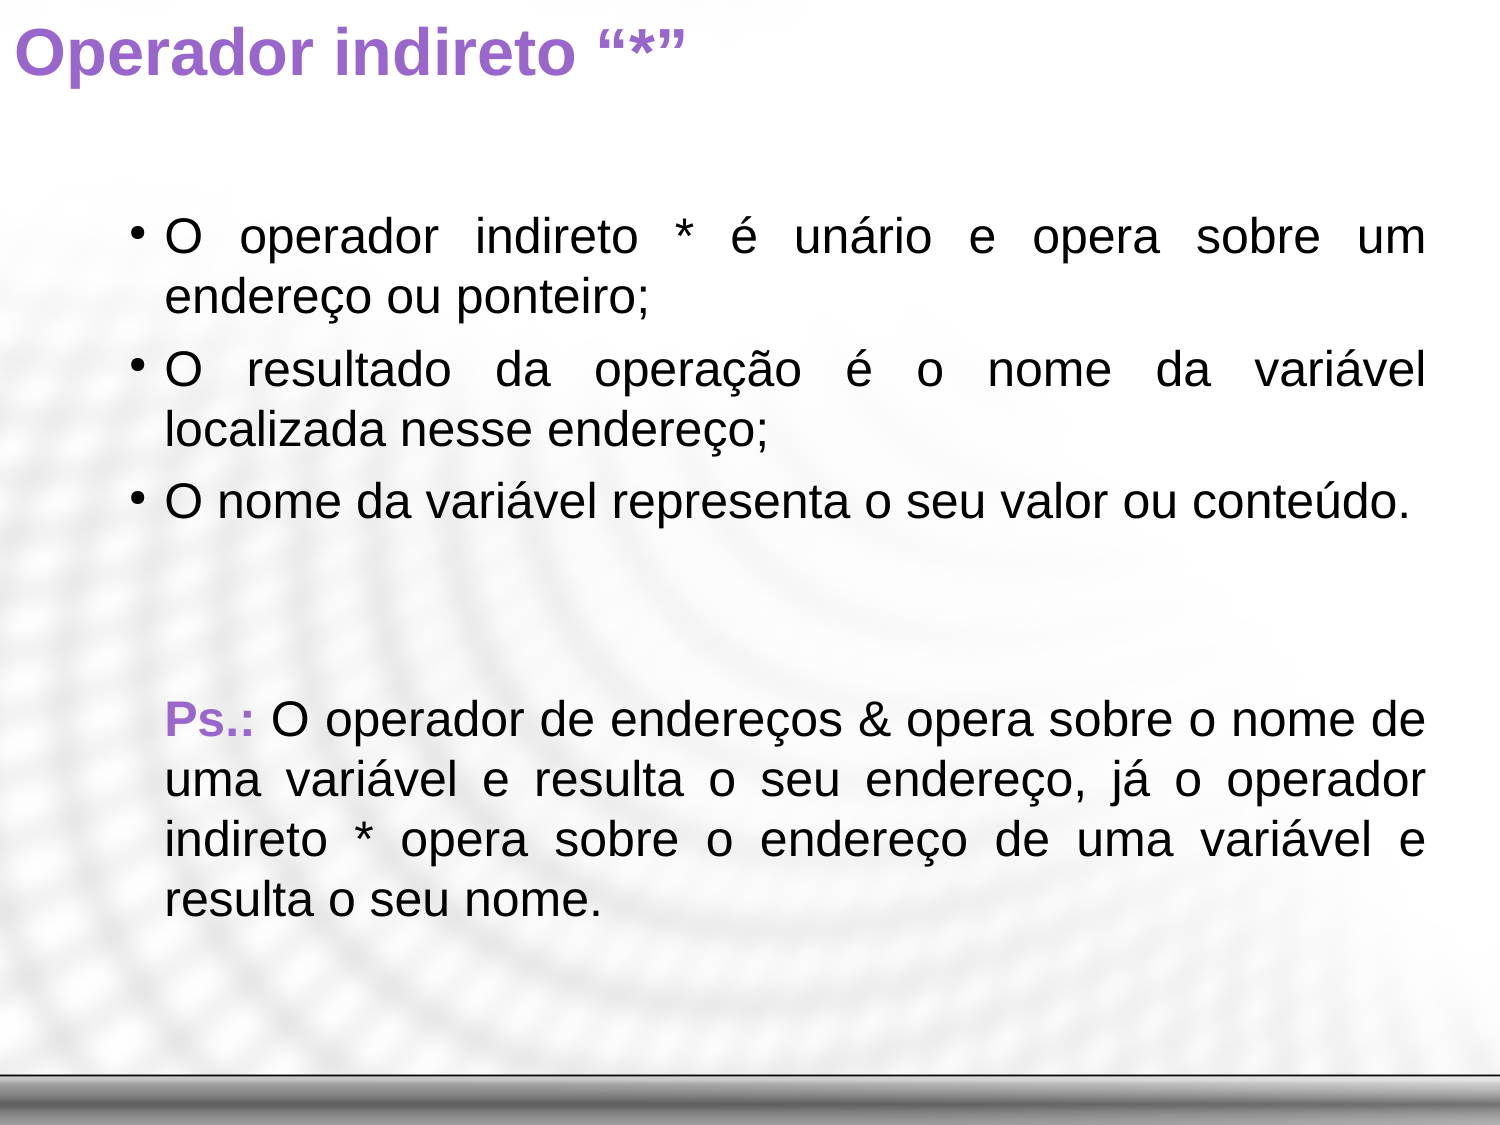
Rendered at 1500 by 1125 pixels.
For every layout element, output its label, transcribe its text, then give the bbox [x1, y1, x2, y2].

picture [0, 0, 1500, 1125]
title Operador indireto “*” [0, 1, 1353, 97]
list O operador indireto * é unário e opera sobre um endereço ou ponteiro; O resultado da operação é o nome da variável localizada nesse endereço; O nome da variável representa o seu valor ou conteúdo. Ps.: O operador de endereços & opera sobre o nome de uma variável e resulta o seu endereço, já o operador indireto * opera sobre o endereço de uma variável e resulta o seu nome. [58, 196, 1442, 1036]
